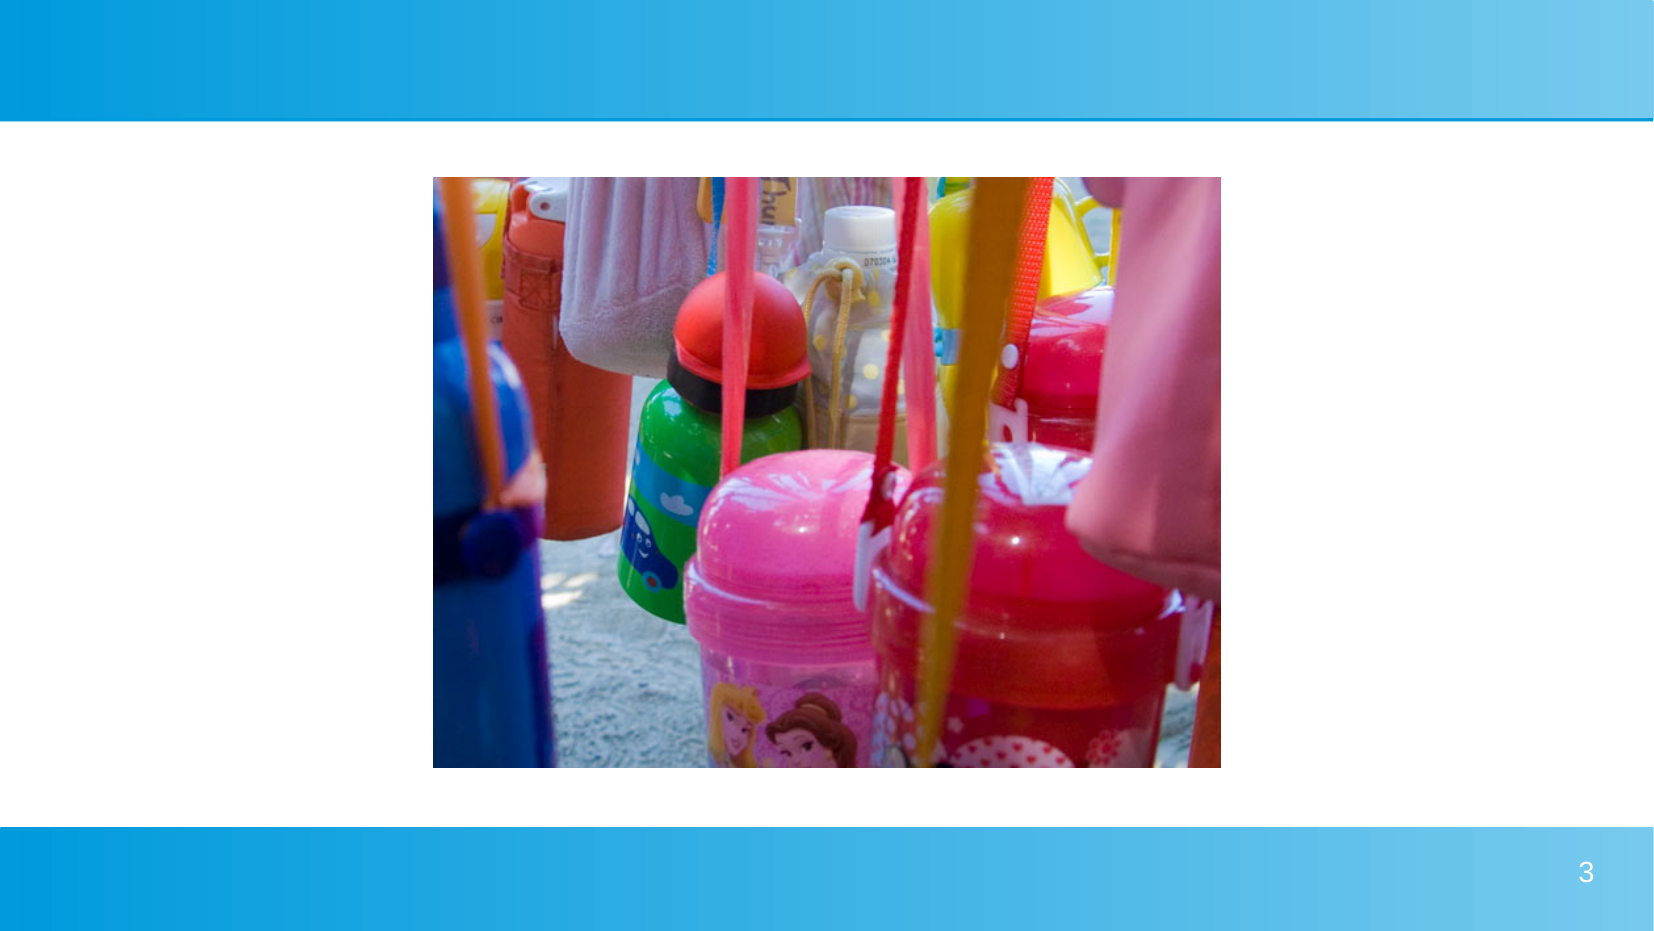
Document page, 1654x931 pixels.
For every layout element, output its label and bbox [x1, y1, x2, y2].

picture [433, 177, 1221, 768]
